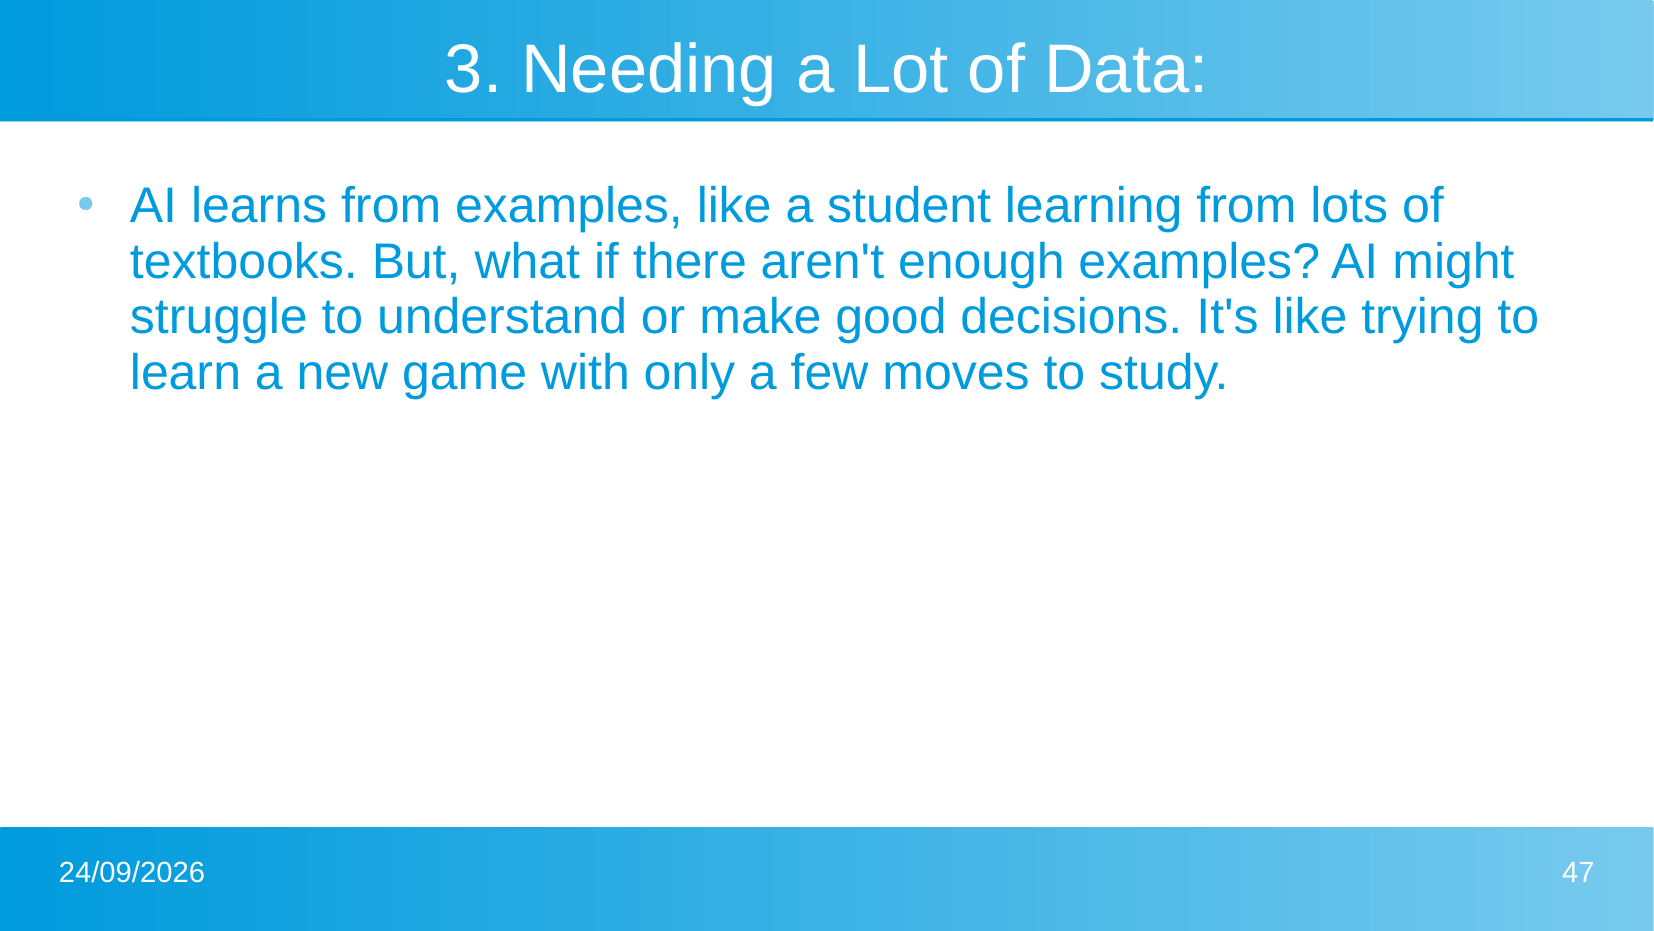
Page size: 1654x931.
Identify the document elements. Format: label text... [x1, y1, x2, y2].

list AI learns from examples, like a student learning from lots of textbooks. But, what if there aren't enough examples? AI might struggle to understand or make good decisions. It's like trying to learn a new game with only a few moves to study. [59, 177, 1595, 768]
title 3. Needing a Lot of Data: [59, 29, 1595, 108]
